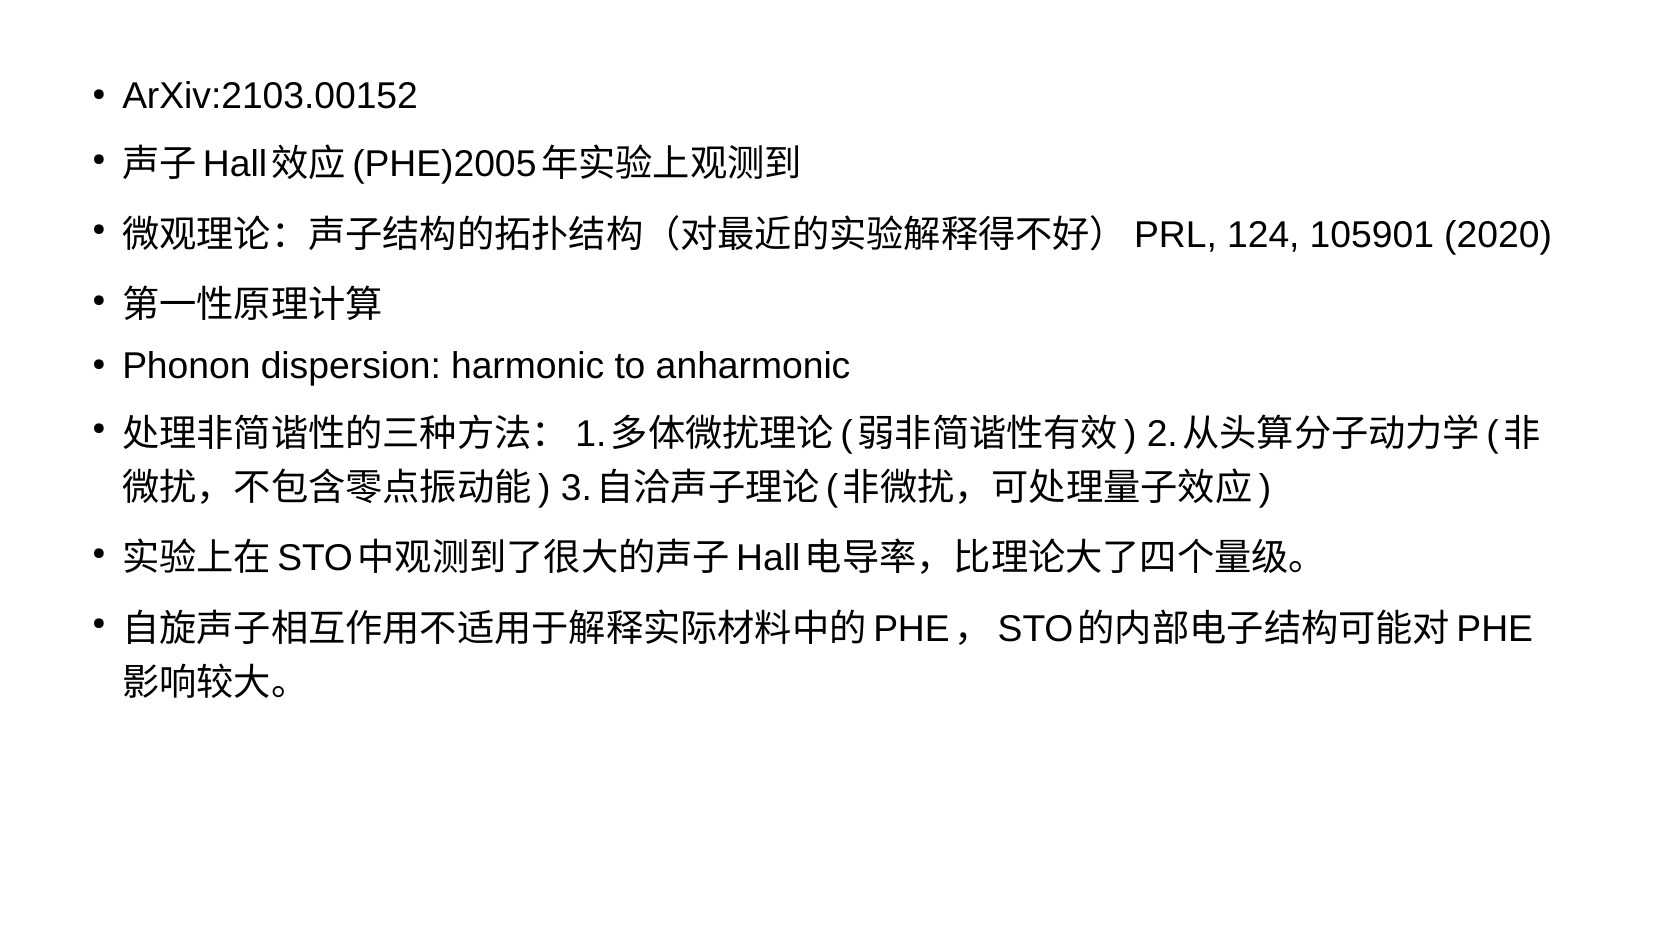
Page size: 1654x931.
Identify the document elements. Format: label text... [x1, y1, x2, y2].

list ArXiv:2103.00152 声子Hall效应(PHE)2005年实验上观测到 微观理论：声子结构的拓扑结构（对最近的实验解释得不好）PRL, 124, 105901 (2020) 第一性原理计算 Phonon dispersion: harmonic to anharmonic 处理非简谐性的三种方法：1.多体微扰理论(弱非简谐性有效) 2.从头算分子动力学(非微扰，不包含零点振动能) 3.自洽声子理论(非微扰，可处理量子效应) 实验上在STO中观测到了很大的声子Hall电导率，比理论大了四个量级。 自旋声子相互作用不适用于解释实际材料中的PHE，STO的内部电子结构可能对PHE影响较大。 [82, 75, 1571, 758]
